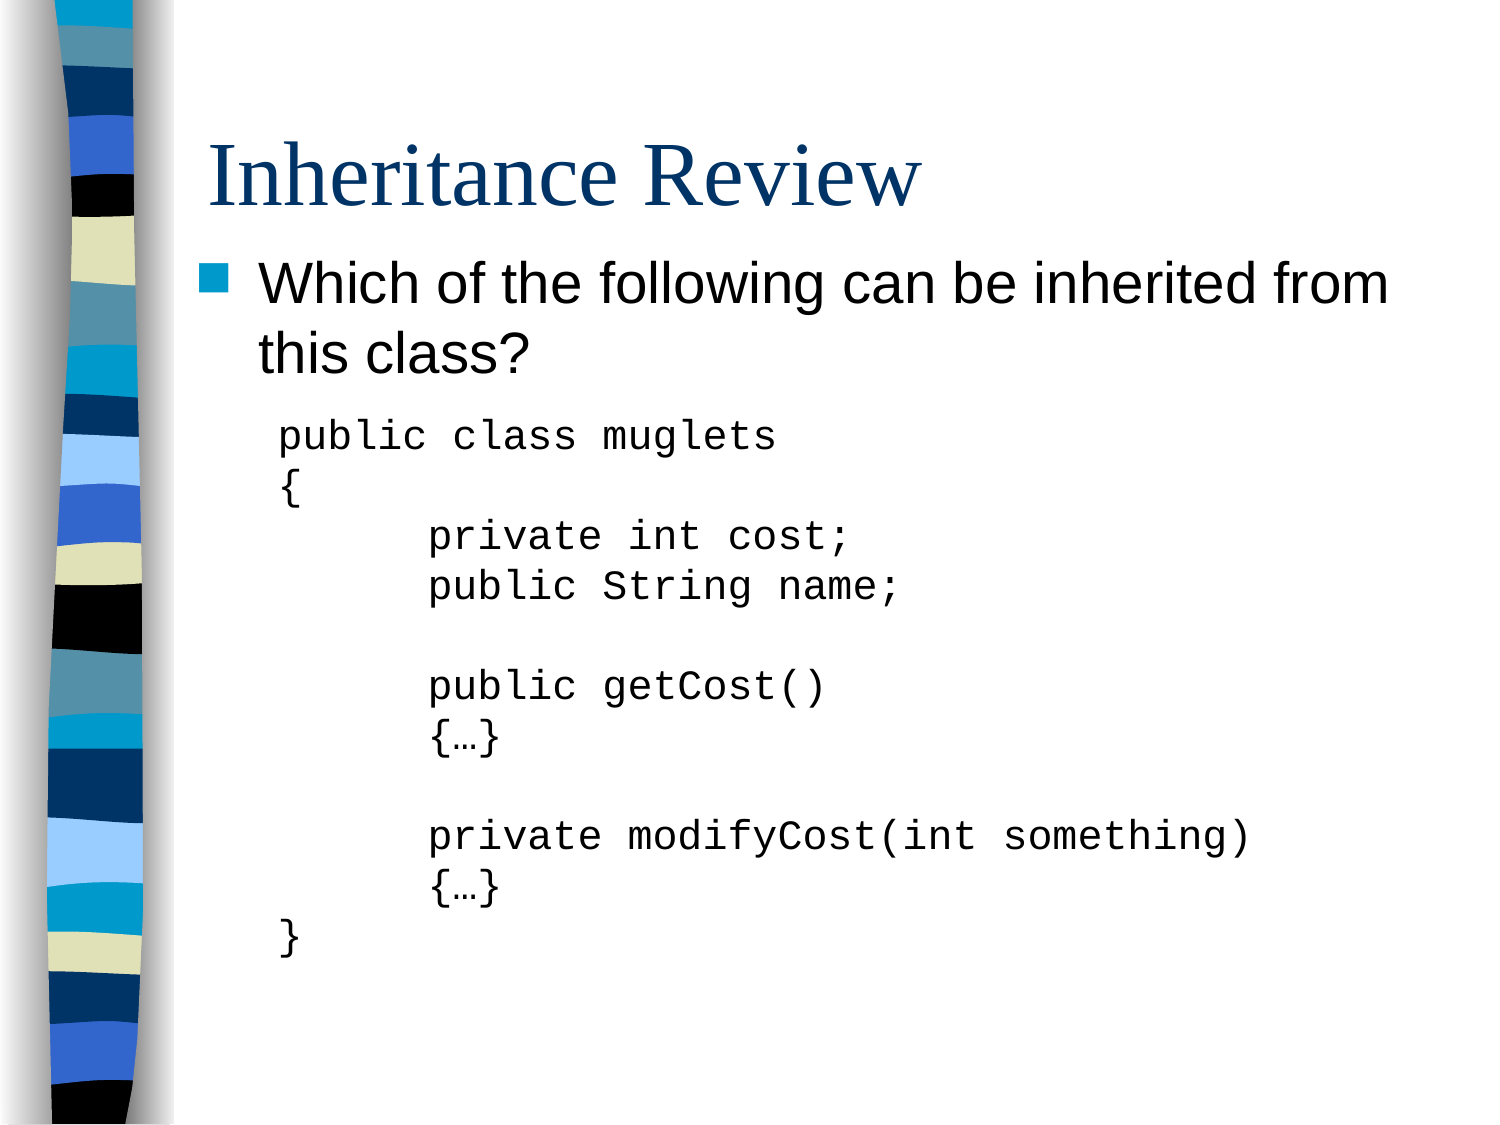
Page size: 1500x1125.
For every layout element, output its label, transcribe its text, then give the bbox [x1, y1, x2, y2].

text_box Which of the following can be inherited from this class? [187, 237, 1463, 913]
title Inheritance Review [192, 74, 1468, 263]
text_box public class muglets { private int cost; public String name; public getCost() {…} private modifyCost(int something) {…} } [262, 399, 1268, 966]
